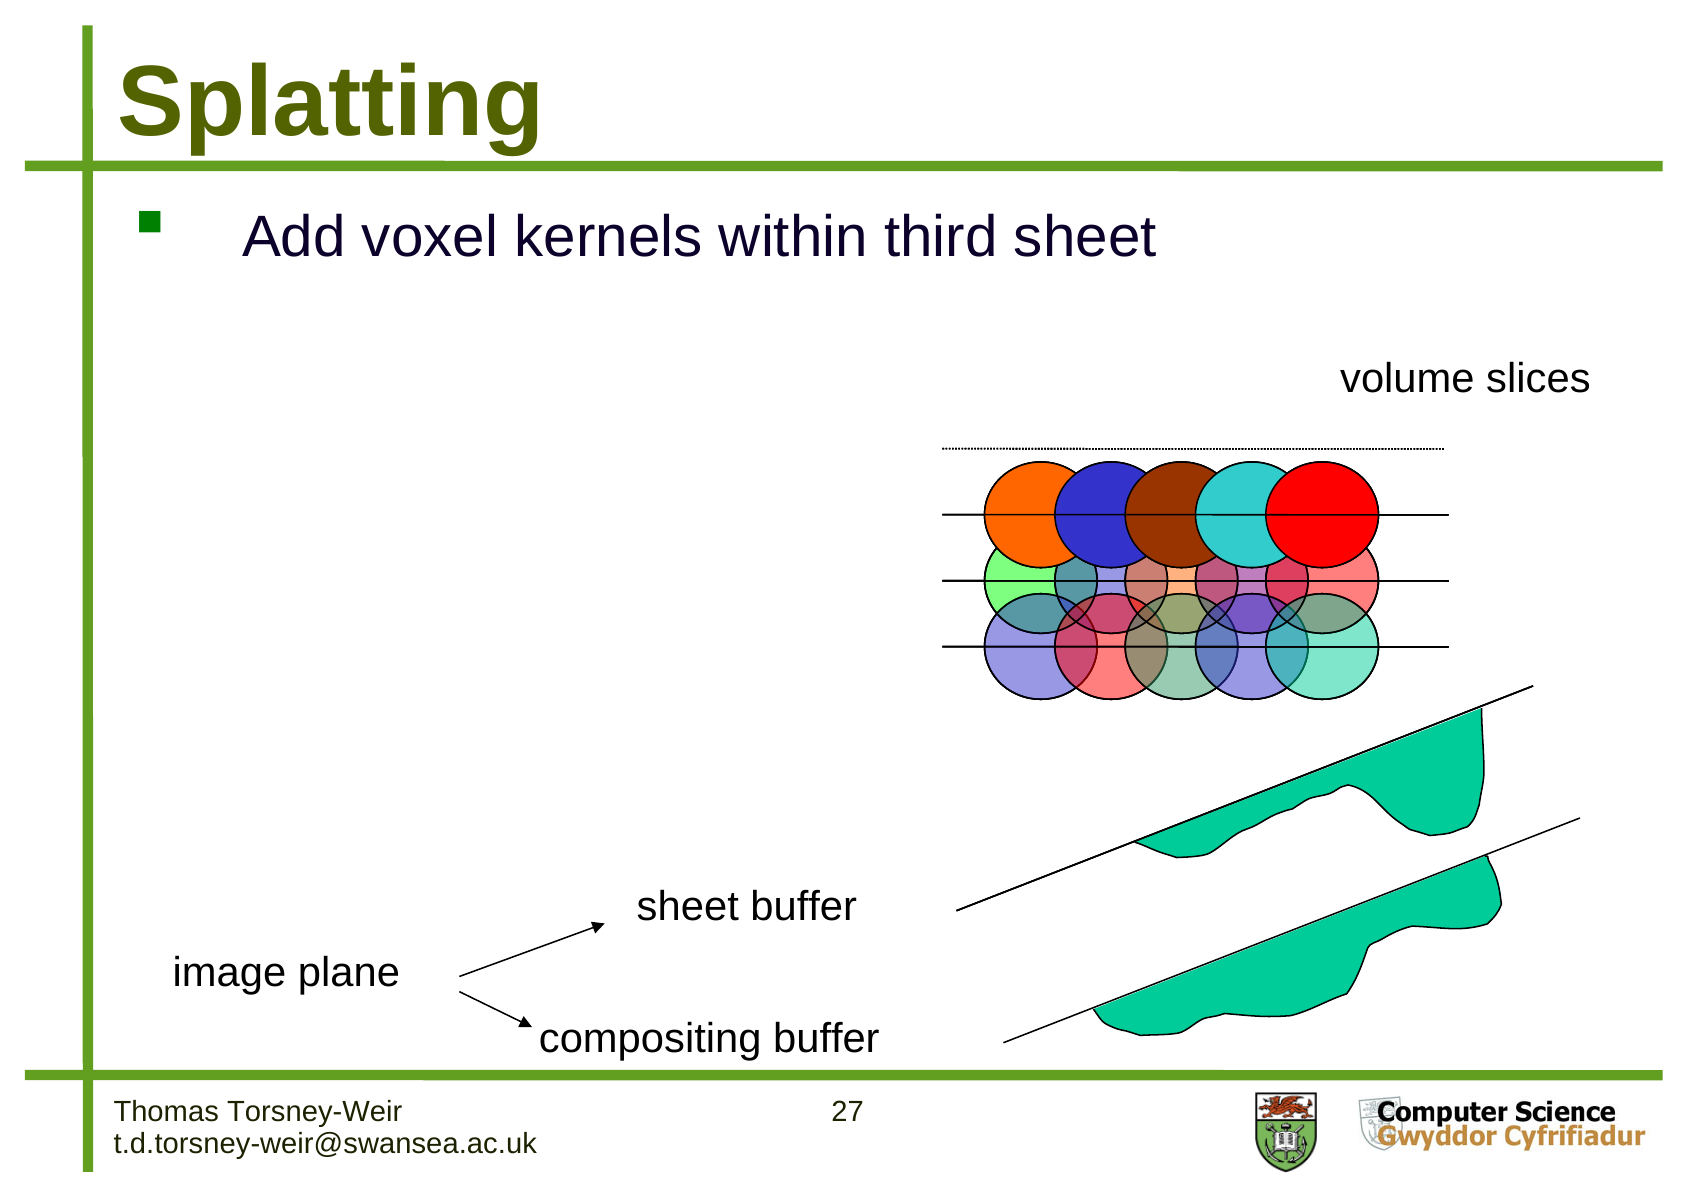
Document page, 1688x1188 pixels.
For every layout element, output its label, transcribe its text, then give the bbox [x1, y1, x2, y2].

text_box compositing buffer [522, 1002, 897, 1070]
text_box [1197, 582, 1236, 620]
text_box [1288, 648, 1379, 700]
text_box [984, 461, 1379, 514]
text_box [984, 614, 1306, 646]
text_box [1149, 582, 1214, 632]
text_box [984, 648, 1306, 700]
text_box [1056, 582, 1096, 619]
text_box [984, 516, 1379, 580]
text_box [1079, 582, 1144, 632]
list Add voxel kernels within third sheet [117, 209, 1624, 1060]
text_box [1308, 614, 1379, 646]
title Splatting [101, 29, 1666, 166]
text_box [986, 582, 1073, 632]
text_box image plane [156, 936, 417, 1004]
text_box [1267, 582, 1307, 619]
text_box [1219, 582, 1284, 632]
text_box [1298, 582, 1377, 632]
text_box [1290, 616, 1302, 628]
picture [1240, 1092, 1654, 1173]
text_box volume slices [1323, 342, 1608, 410]
text_box sheet buffer [620, 870, 874, 938]
text_box [1127, 582, 1166, 620]
